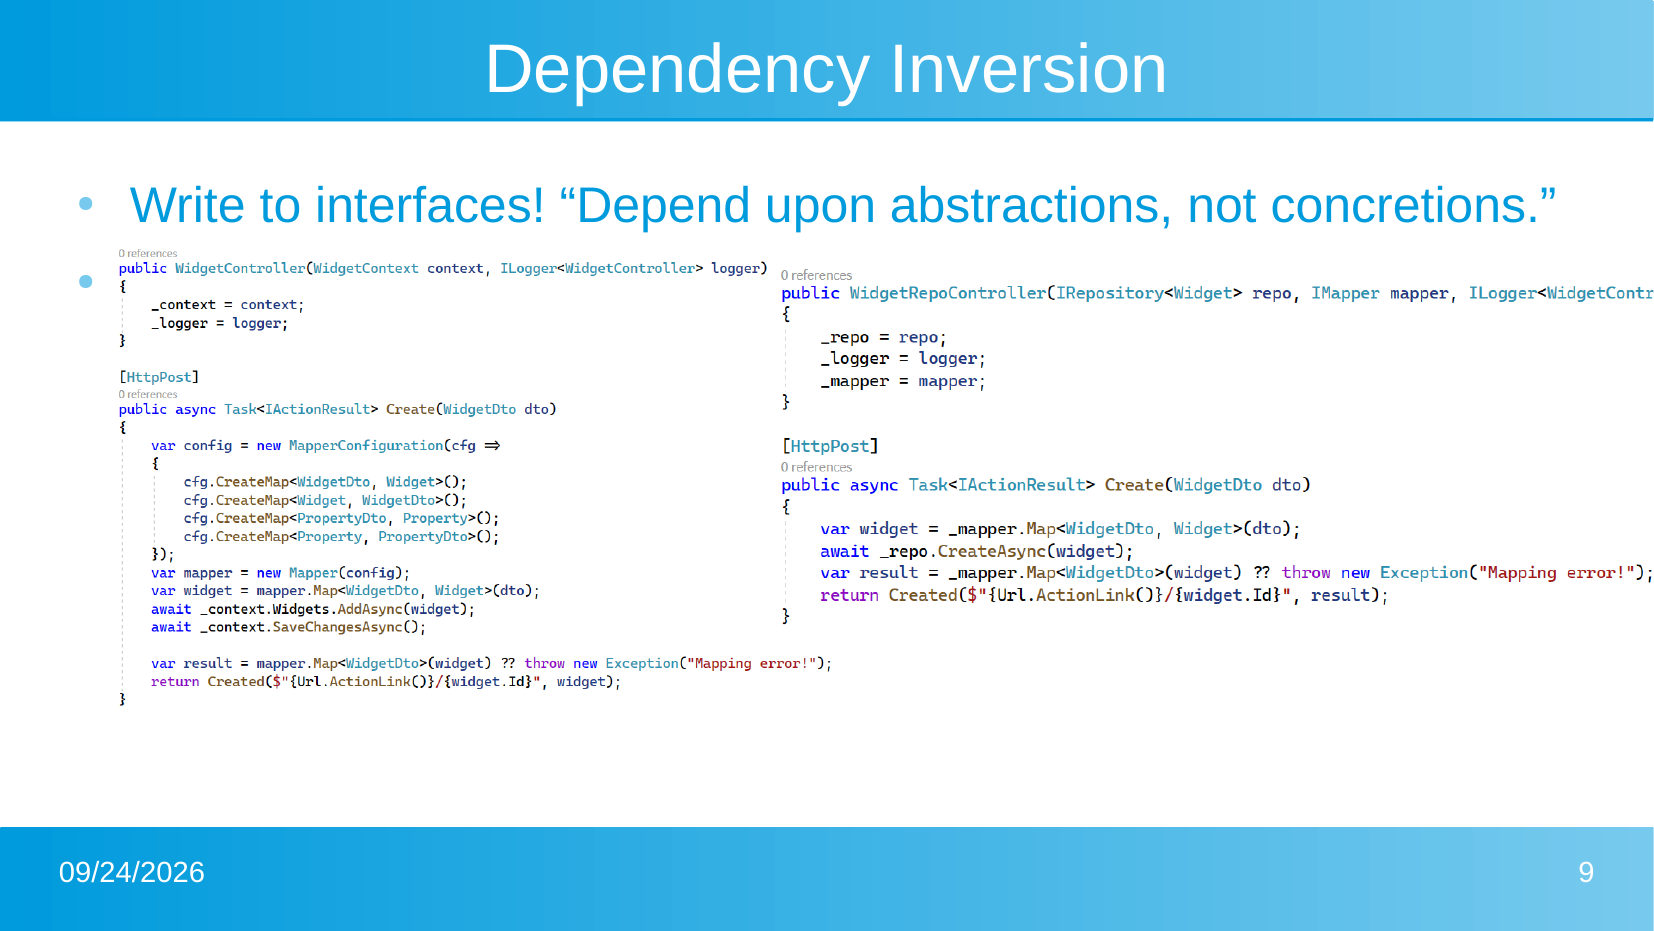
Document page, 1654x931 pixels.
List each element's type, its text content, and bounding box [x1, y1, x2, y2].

title Dependency Inversion [59, 29, 1595, 108]
list Write to interfaces! “Depend upon abstractions, not concretions.” [59, 177, 1595, 768]
picture [112, 242, 1654, 713]
